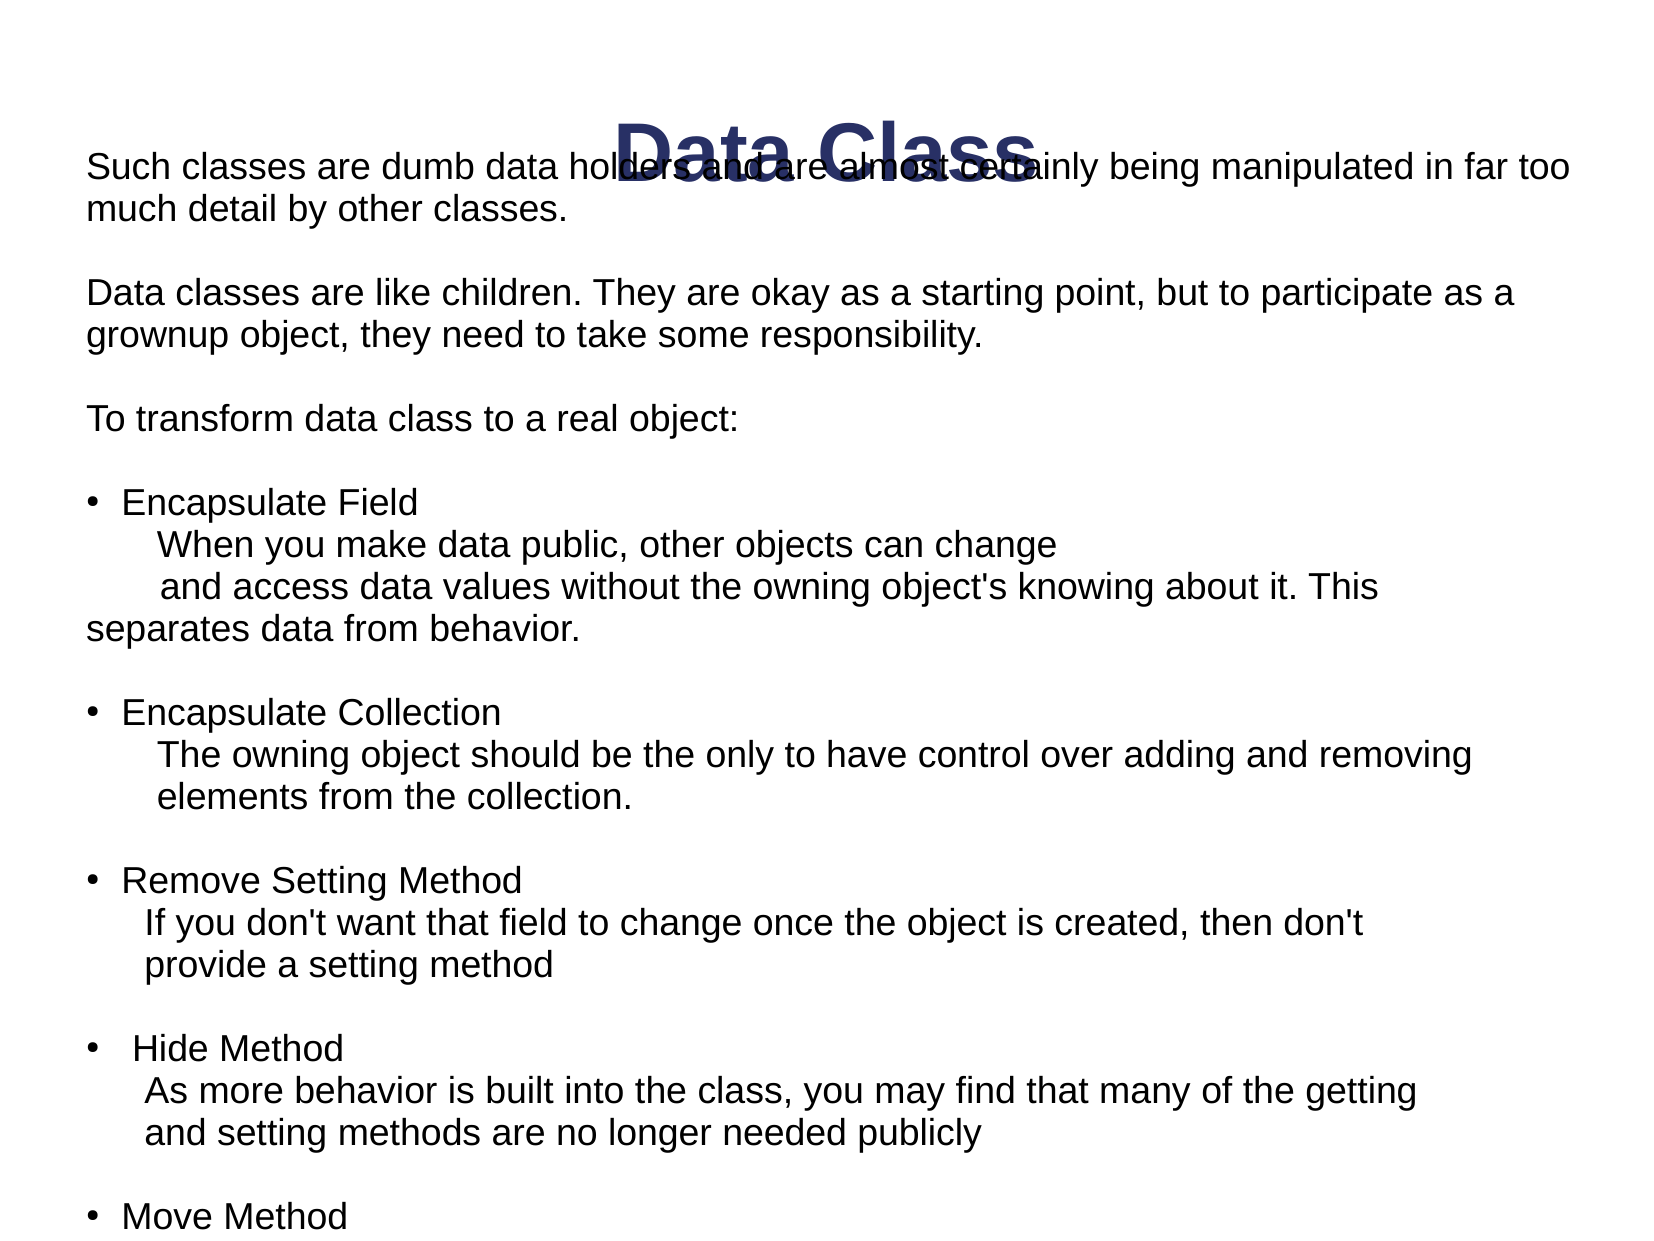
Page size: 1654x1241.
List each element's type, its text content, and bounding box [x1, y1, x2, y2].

subtitle Such classes are dumb data holders and are almost certainly being manipulated in far too much detail by other classes. Data classes are like children. They are okay as a starting point, but to participate as a grownup object, they need to take some responsibility. To transform data class to a real object: Encapsulate Field When you make data public, other objects can change and access data values without the owning object's knowing about it. This separates data from behavior. Encapsulate Collection The owning object should be the only to have control over adding and removing elements from the collection. Remove Setting Method If you don't want that field to change once the object is created, then don't provide a setting method Hide Method As more behavior is built into the class, you may find that many of the getting and setting methods are no longer needed publicly Move Method Extract Method [86, 216, 1575, 1241]
title Data Class [82, 49, 1571, 257]
